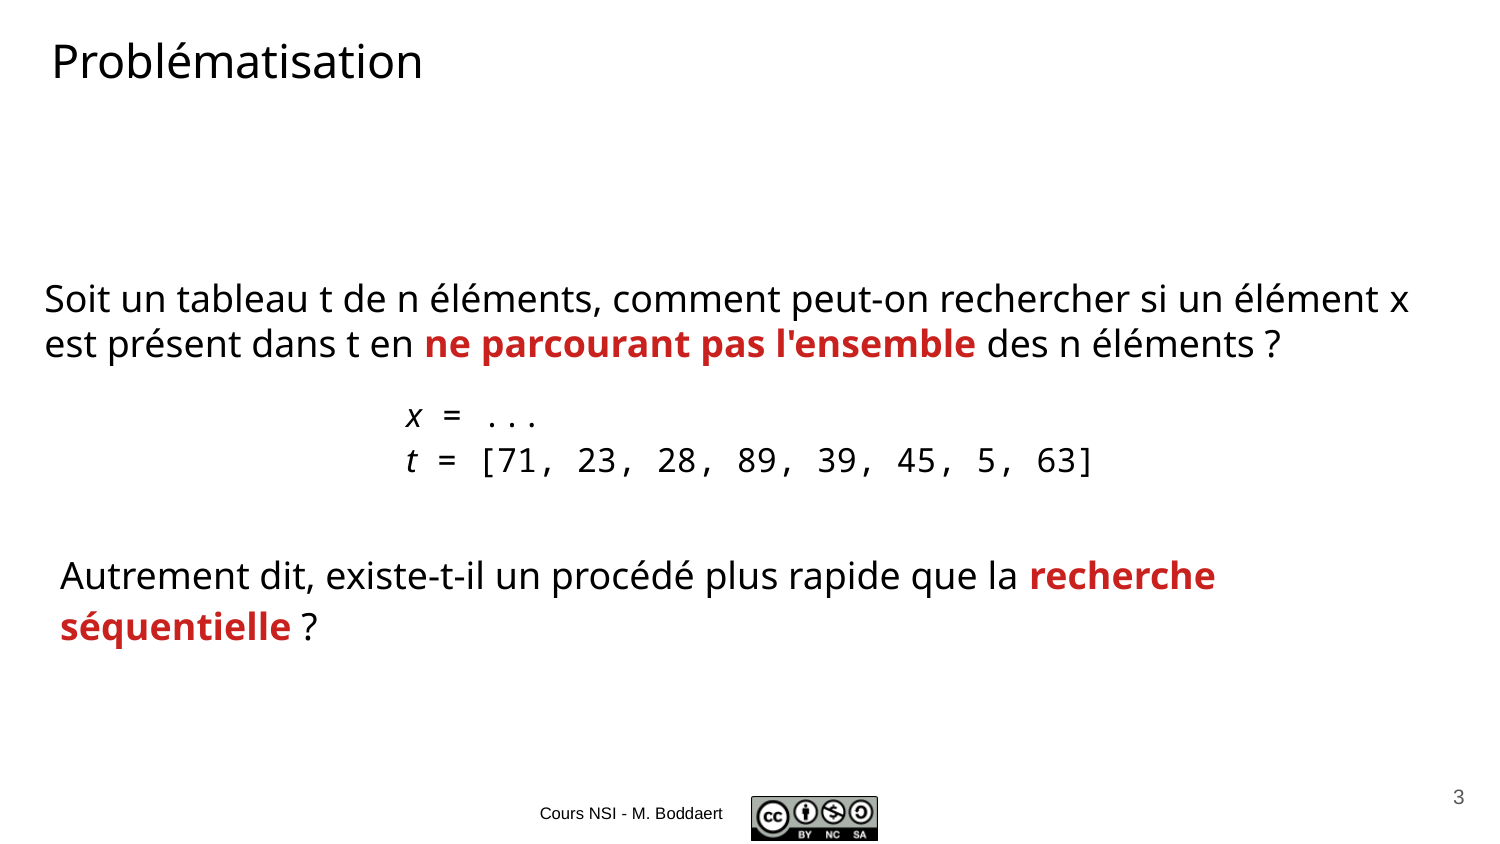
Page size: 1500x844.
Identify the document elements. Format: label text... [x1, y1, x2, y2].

title Problématisation [51, 13, 1449, 108]
text_box Autrement dit, existe-t-il un procédé plus rapide que la recherche séquentielle ? [45, 541, 1458, 601]
slide_number <numéro> [1389, 764, 1480, 830]
text_box Soit un tableau t de n éléments, comment peut-on rechercher si un élément x est présent dans t en ne parcourant pas l'ensemble des n éléments ? [29, 267, 1477, 443]
picture [751, 796, 878, 841]
text_box x = ... t = [71, 23, 28, 89, 39, 45, 5, 63] [391, 384, 1113, 487]
